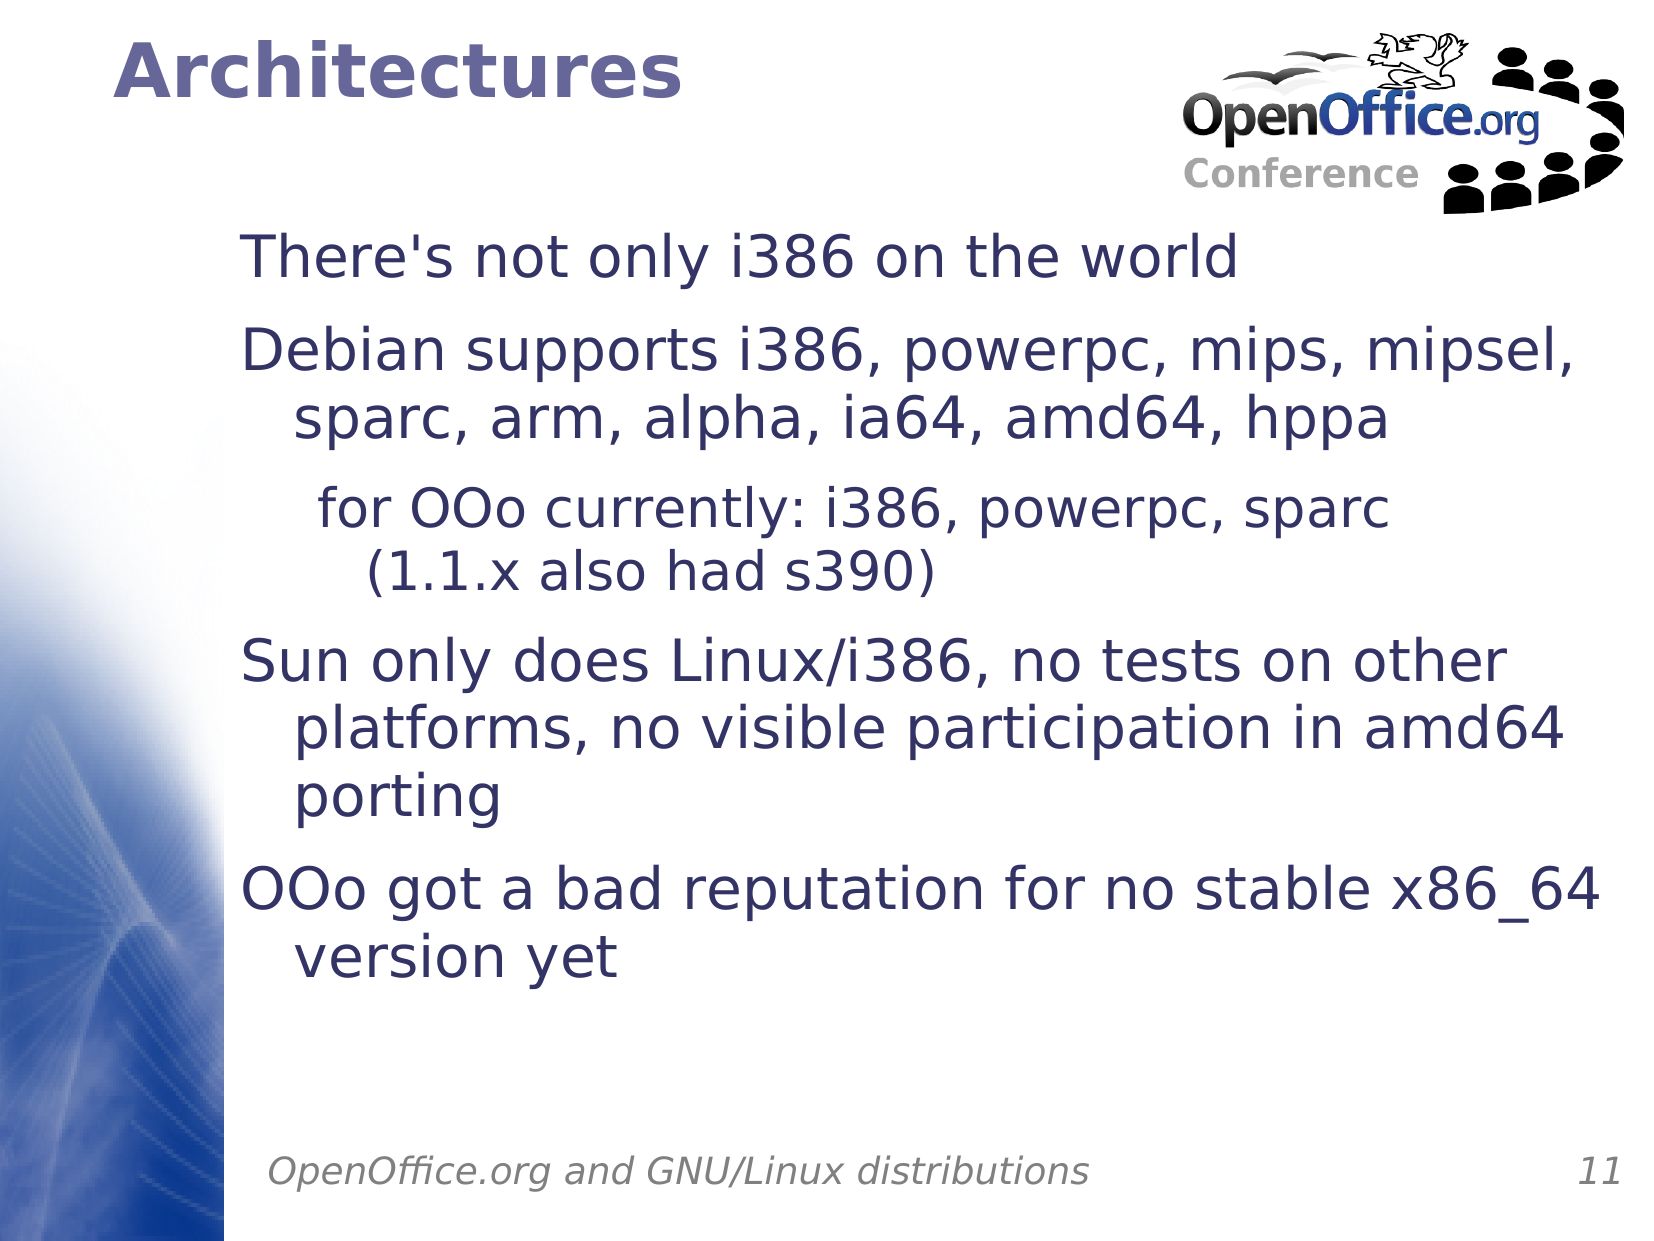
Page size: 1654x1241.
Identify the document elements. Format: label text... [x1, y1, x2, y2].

picture [0, 0, 224, 1241]
list There's not only i386 on the world Debian supports i386, powerpc, mips, mipsel, sparc, arm, alpha, ia64, amd64, hppa for OOo currently: i386, powerpc, sparc (1.1.x also had s390) Sun only does Linux/i386, no tests on other platforms, no visible participation in amd64 porting OOo got a bad reputation for no stable x86_64 version yet [223, 223, 1619, 1118]
title Architectures [24, 22, 987, 121]
picture [1183, 33, 1624, 214]
